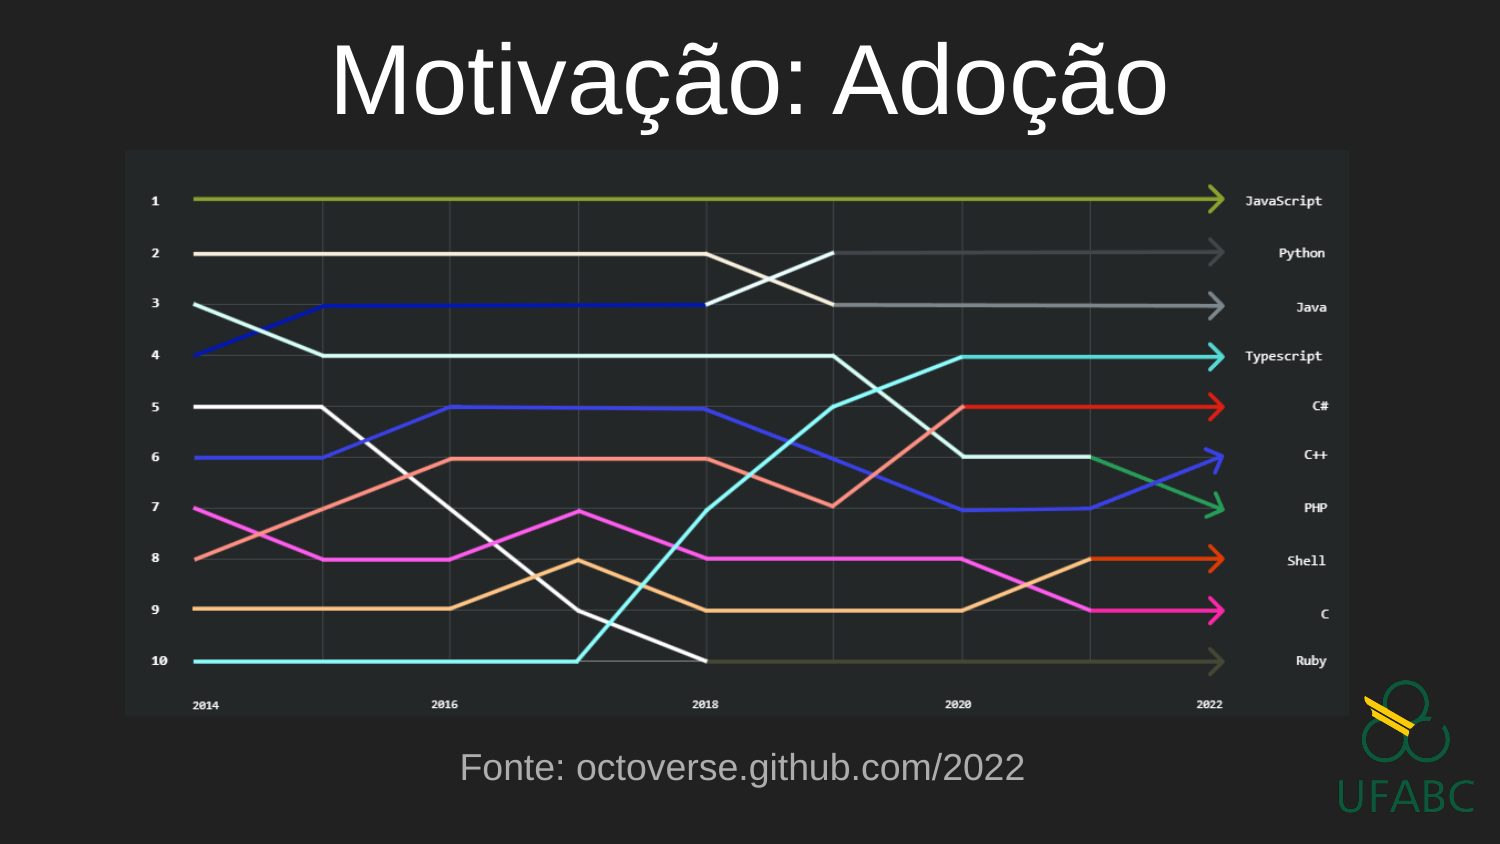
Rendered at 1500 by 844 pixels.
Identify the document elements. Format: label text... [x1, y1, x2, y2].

title Motivação: Adoção [261, 7, 1239, 151]
text_box Fonte: octoverse.github.com/2022 [444, 728, 1085, 804]
picture [125, 150, 1475, 823]
